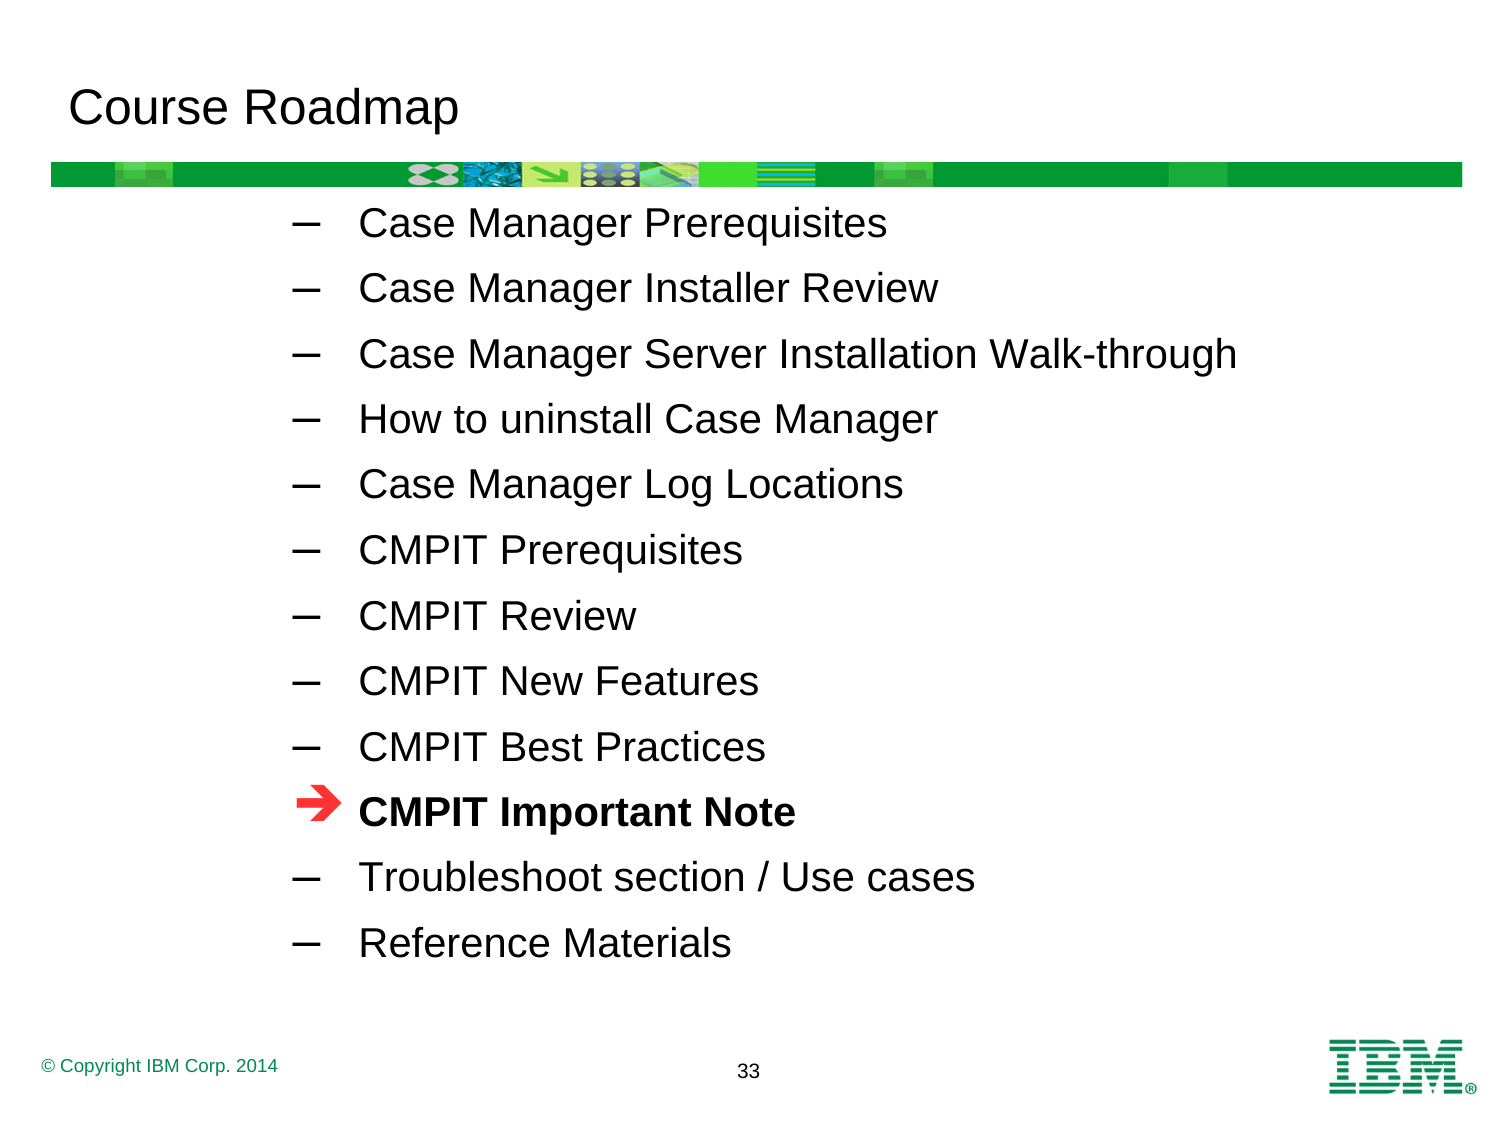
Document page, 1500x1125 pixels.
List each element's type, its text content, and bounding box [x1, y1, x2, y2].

picture [1327, 1037, 1479, 1096]
picture [50, 161, 1463, 189]
list Case Manager Prerequisites Case Manager Installer Review Case Manager Server Installation Walk-through How to uninstall Case Manager Case Manager Log Locations CMPIT Prerequisites CMPIT Review CMPIT New Features CMPIT Best Practices CMPIT Important Note Troubleshoot section / Use cases Reference Materials [52, 187, 1374, 974]
title Course Roadmap [53, 69, 1239, 144]
